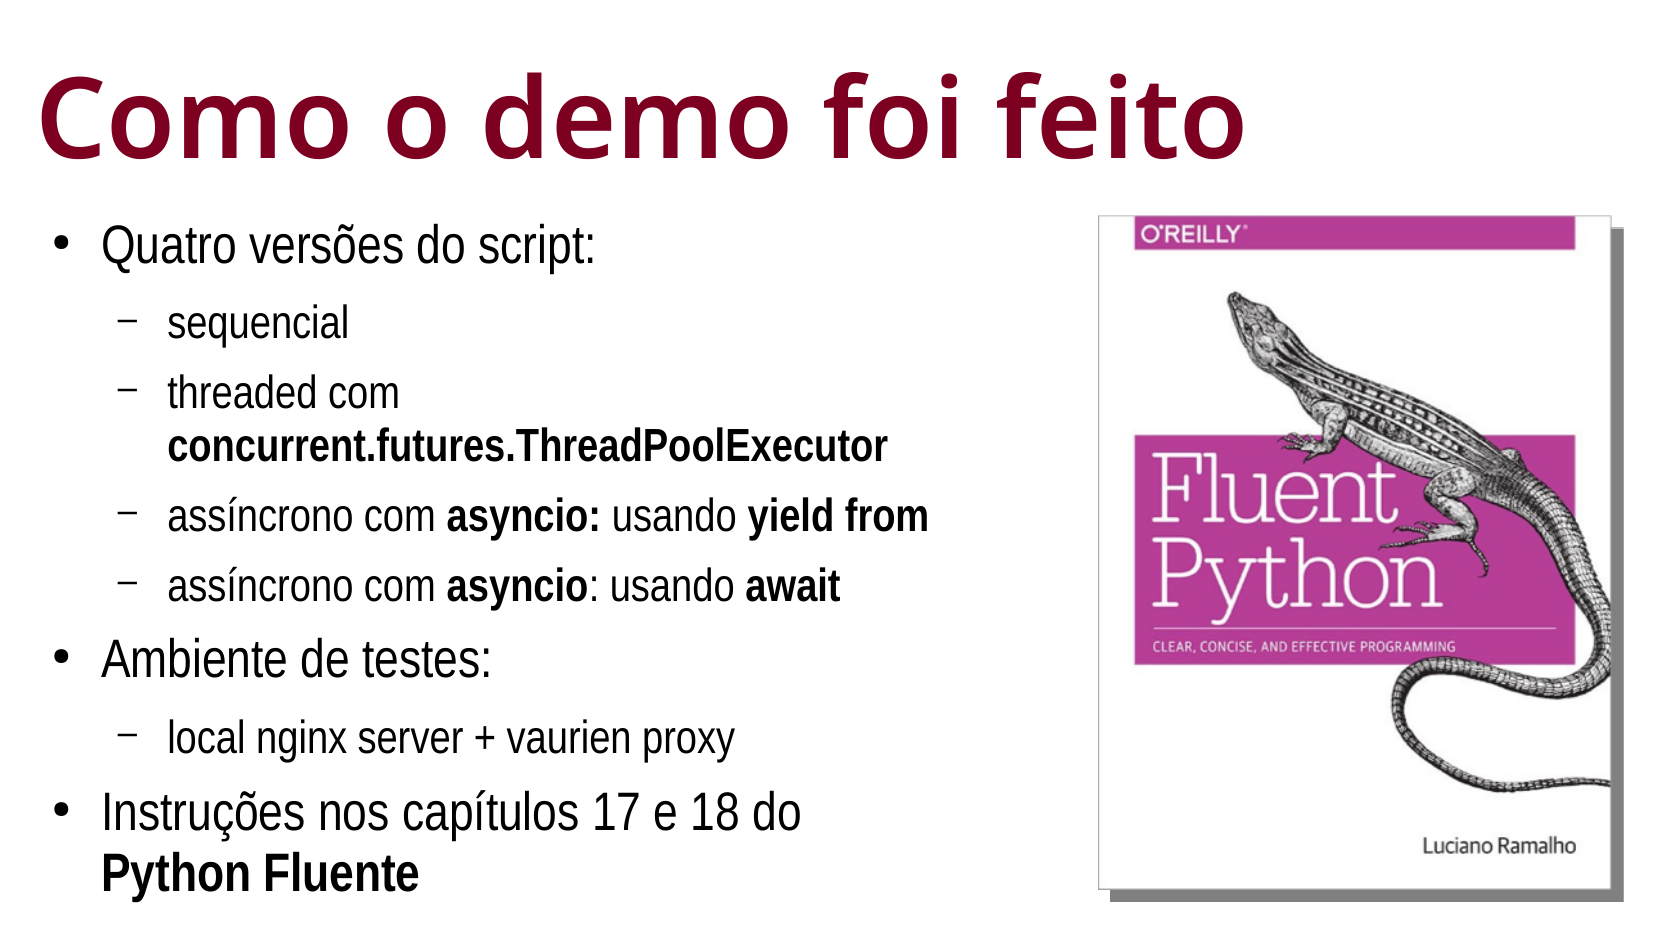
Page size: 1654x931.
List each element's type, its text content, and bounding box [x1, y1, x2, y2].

title Como o demo foi feito [35, 37, 1571, 193]
list Quatro versões do script: sequencial threaded com concurrent.futures.ThreadPoolExecutor assíncrono com asyncio: usando yield from assíncrono com asyncio: usando await Ambiente de testes: local nginx server + vaurien proxy Instruções nos capítulos 17 e 18 do Python Fluente [35, 212, 1099, 910]
picture [1098, 215, 1612, 890]
